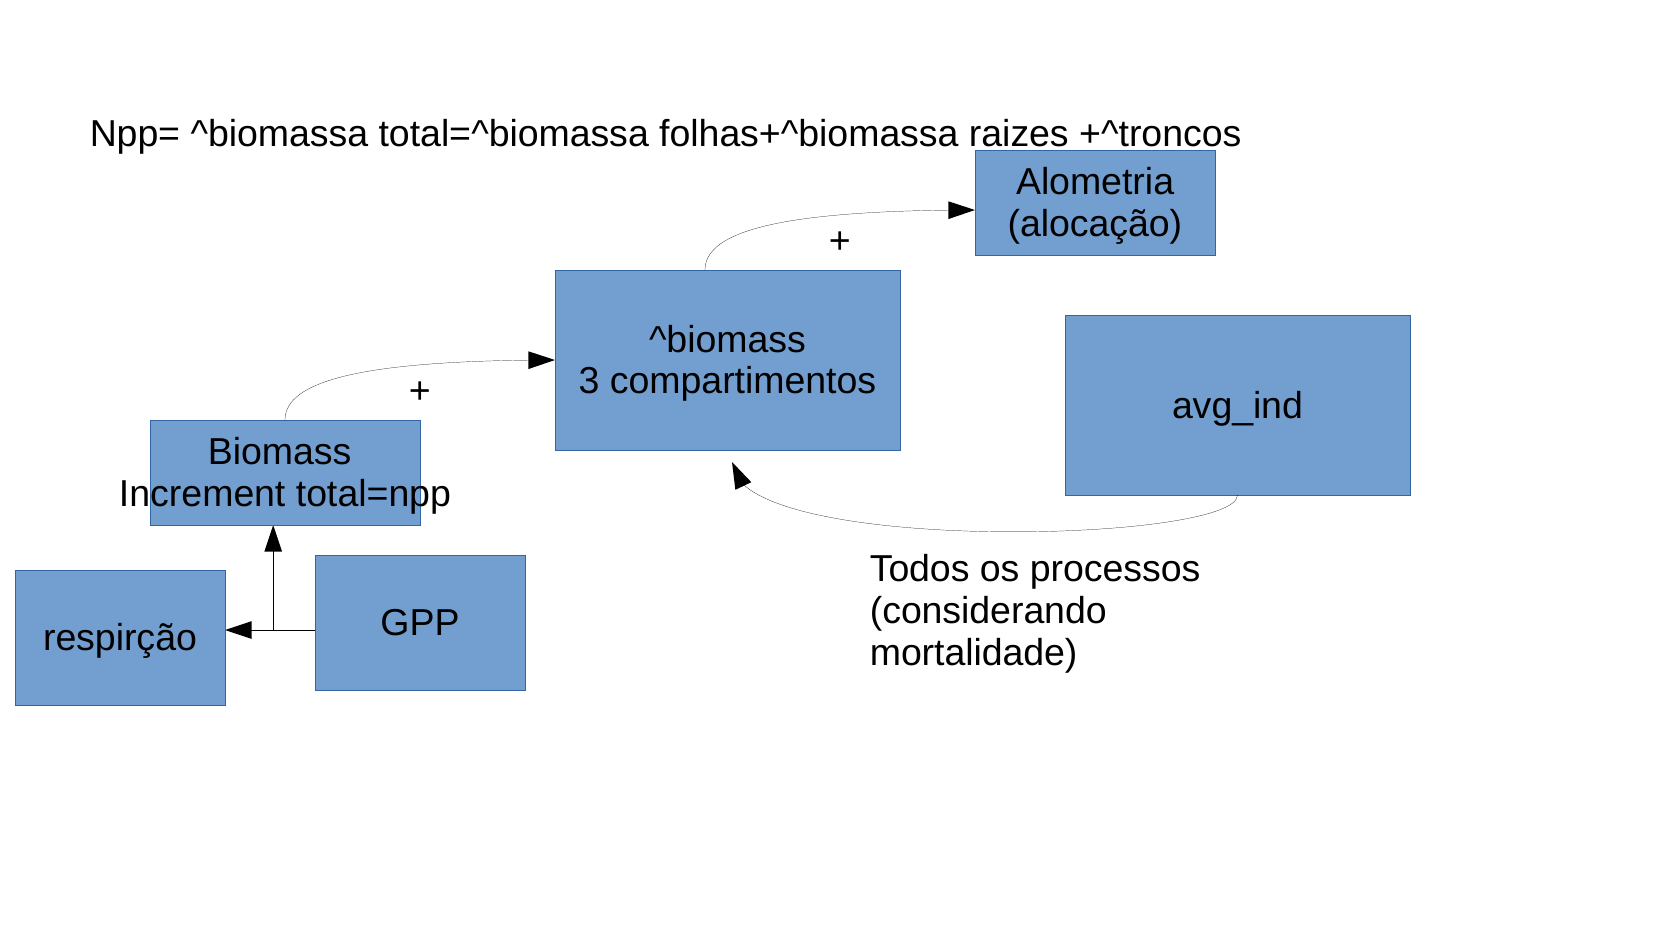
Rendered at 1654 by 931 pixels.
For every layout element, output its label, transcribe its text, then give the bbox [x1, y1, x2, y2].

text_box Biomass Increment total=npp [150, 420, 421, 526]
text_box Todos os processos (considerando mortalidade) [855, 540, 1231, 681]
text_box respirção [15, 570, 226, 706]
text_box ^biomass 3 compartimentos [555, 288, 901, 451]
text_box Npp= ^biomassa total=^biomassa folhas+^biomassa raizes +^troncos [75, 105, 1306, 288]
text_box avg_ind [1065, 315, 1411, 496]
text_box GPP [315, 555, 526, 691]
